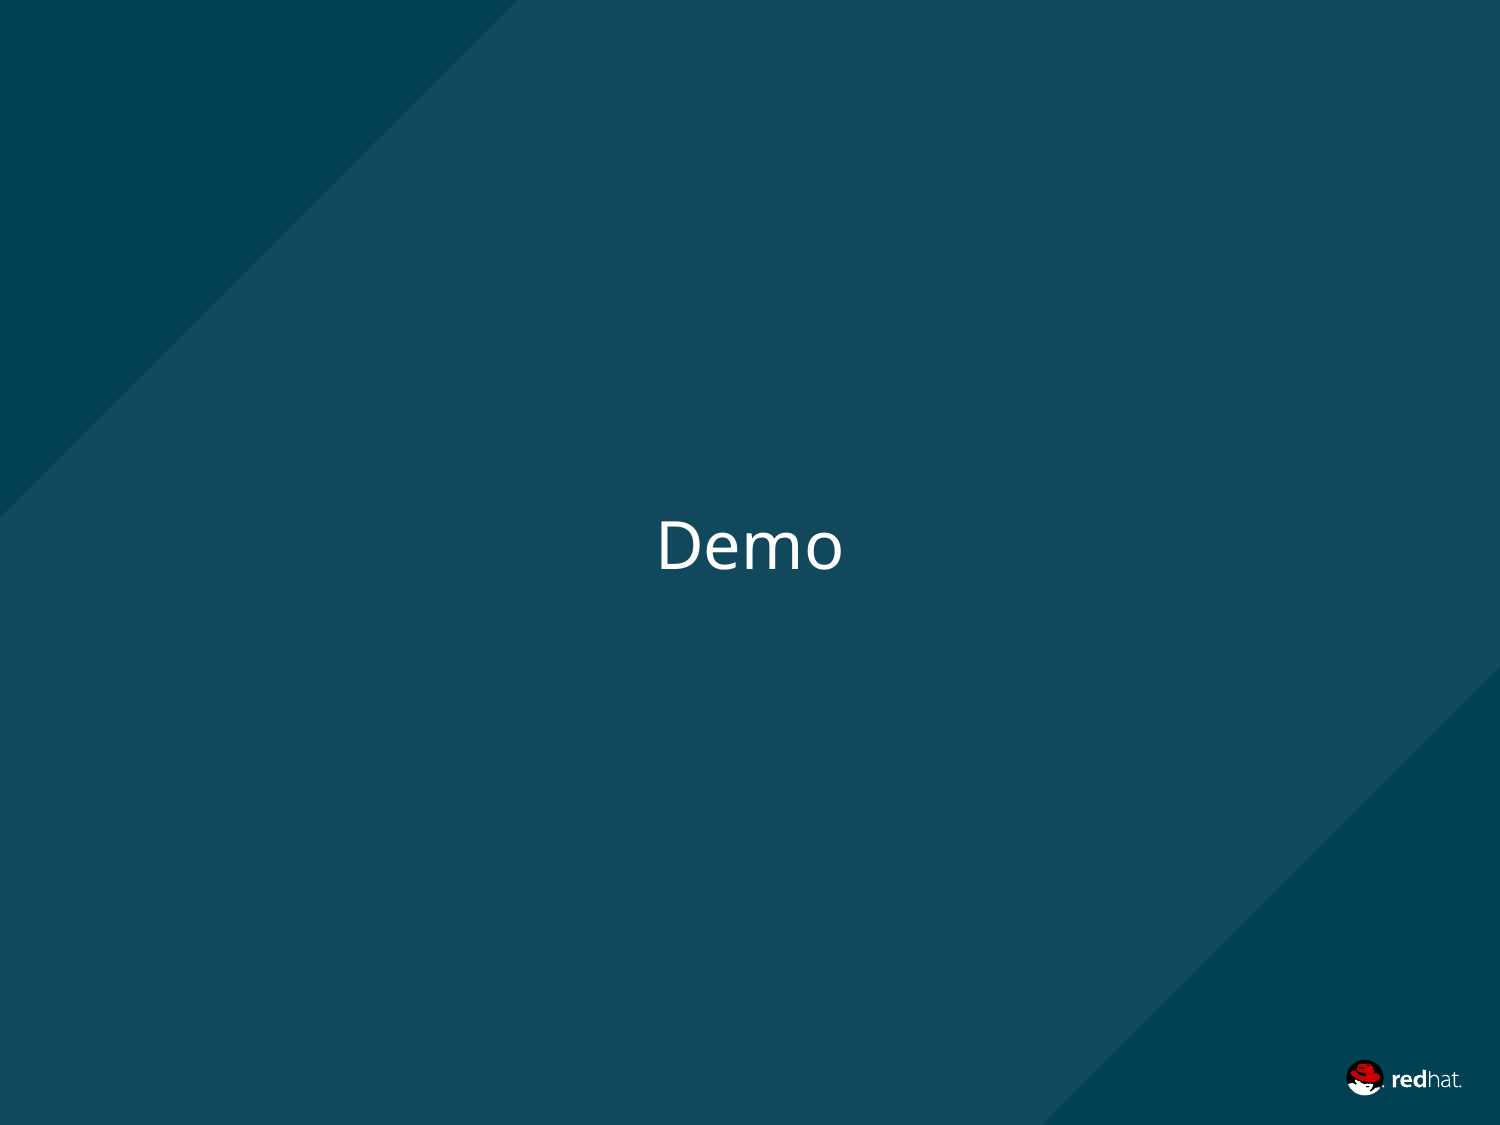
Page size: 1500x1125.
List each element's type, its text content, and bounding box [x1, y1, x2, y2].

title Demo [112, 440, 1388, 648]
picture [0, 0, 1500, 1125]
